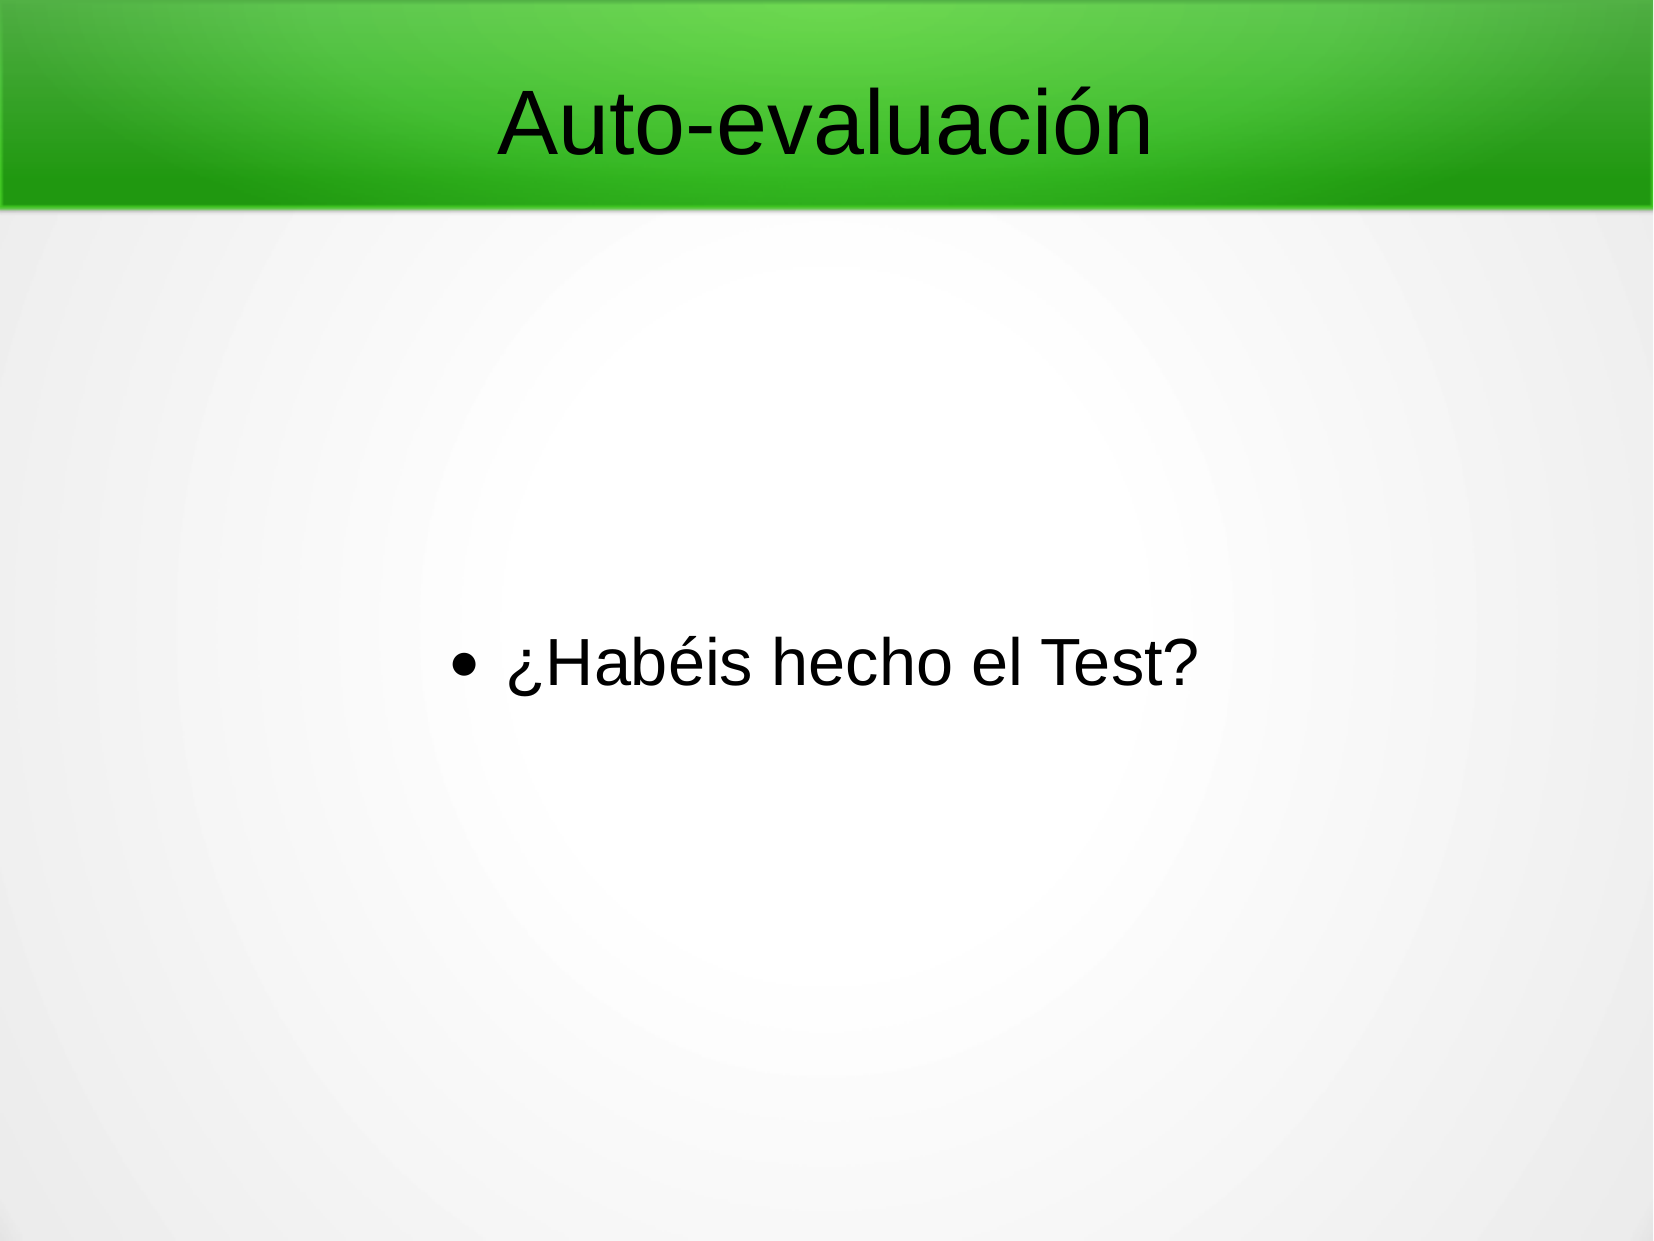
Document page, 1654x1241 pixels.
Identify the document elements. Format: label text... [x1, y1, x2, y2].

picture [0, 0, 1654, 1241]
text_box Auto-evaluación [82, 47, 1571, 189]
text_box ¿Habéis hecho el Test? [82, 299, 1571, 1019]
